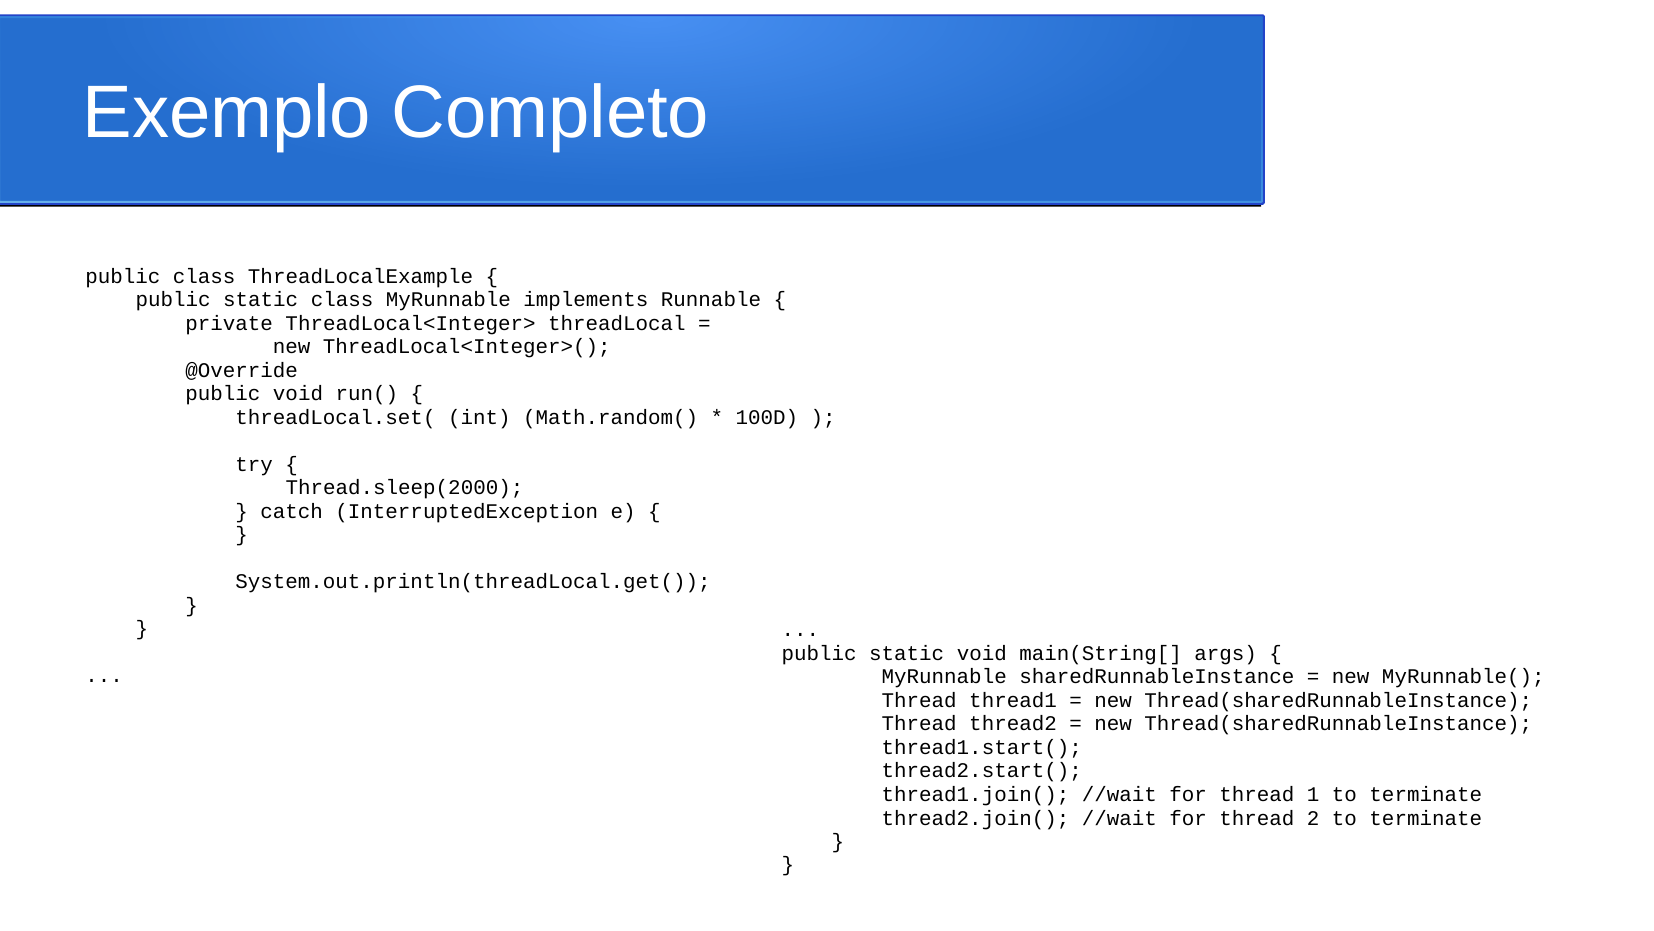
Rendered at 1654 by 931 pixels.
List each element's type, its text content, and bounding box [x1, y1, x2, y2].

text_box public class ThreadLocalExample { public static class MyRunnable implements Runnable { private ThreadLocal<Integer> threadLocal = new ThreadLocal<Integer>(); @Override public void run() { threadLocal.set( (int) (Math.random() * 100D) ); try { Thread.sleep(2000); } catch (InterruptedException e) { } System.out.println(threadLocal.get()); } } ... [70, 258, 851, 697]
title Exemplo Completo [82, 35, 1235, 189]
text_box ... public static void main(String[] args) { MyRunnable sharedRunnableInstance = new MyRunnable(); Thread thread1 = new Thread(sharedRunnableInstance); Thread thread2 = new Thread(sharedRunnableInstance); thread1.start(); thread2.start(); thread1.join(); //wait for thread 1 to terminate thread2.join(); //wait for thread 2 to terminate } } [766, 612, 1560, 886]
